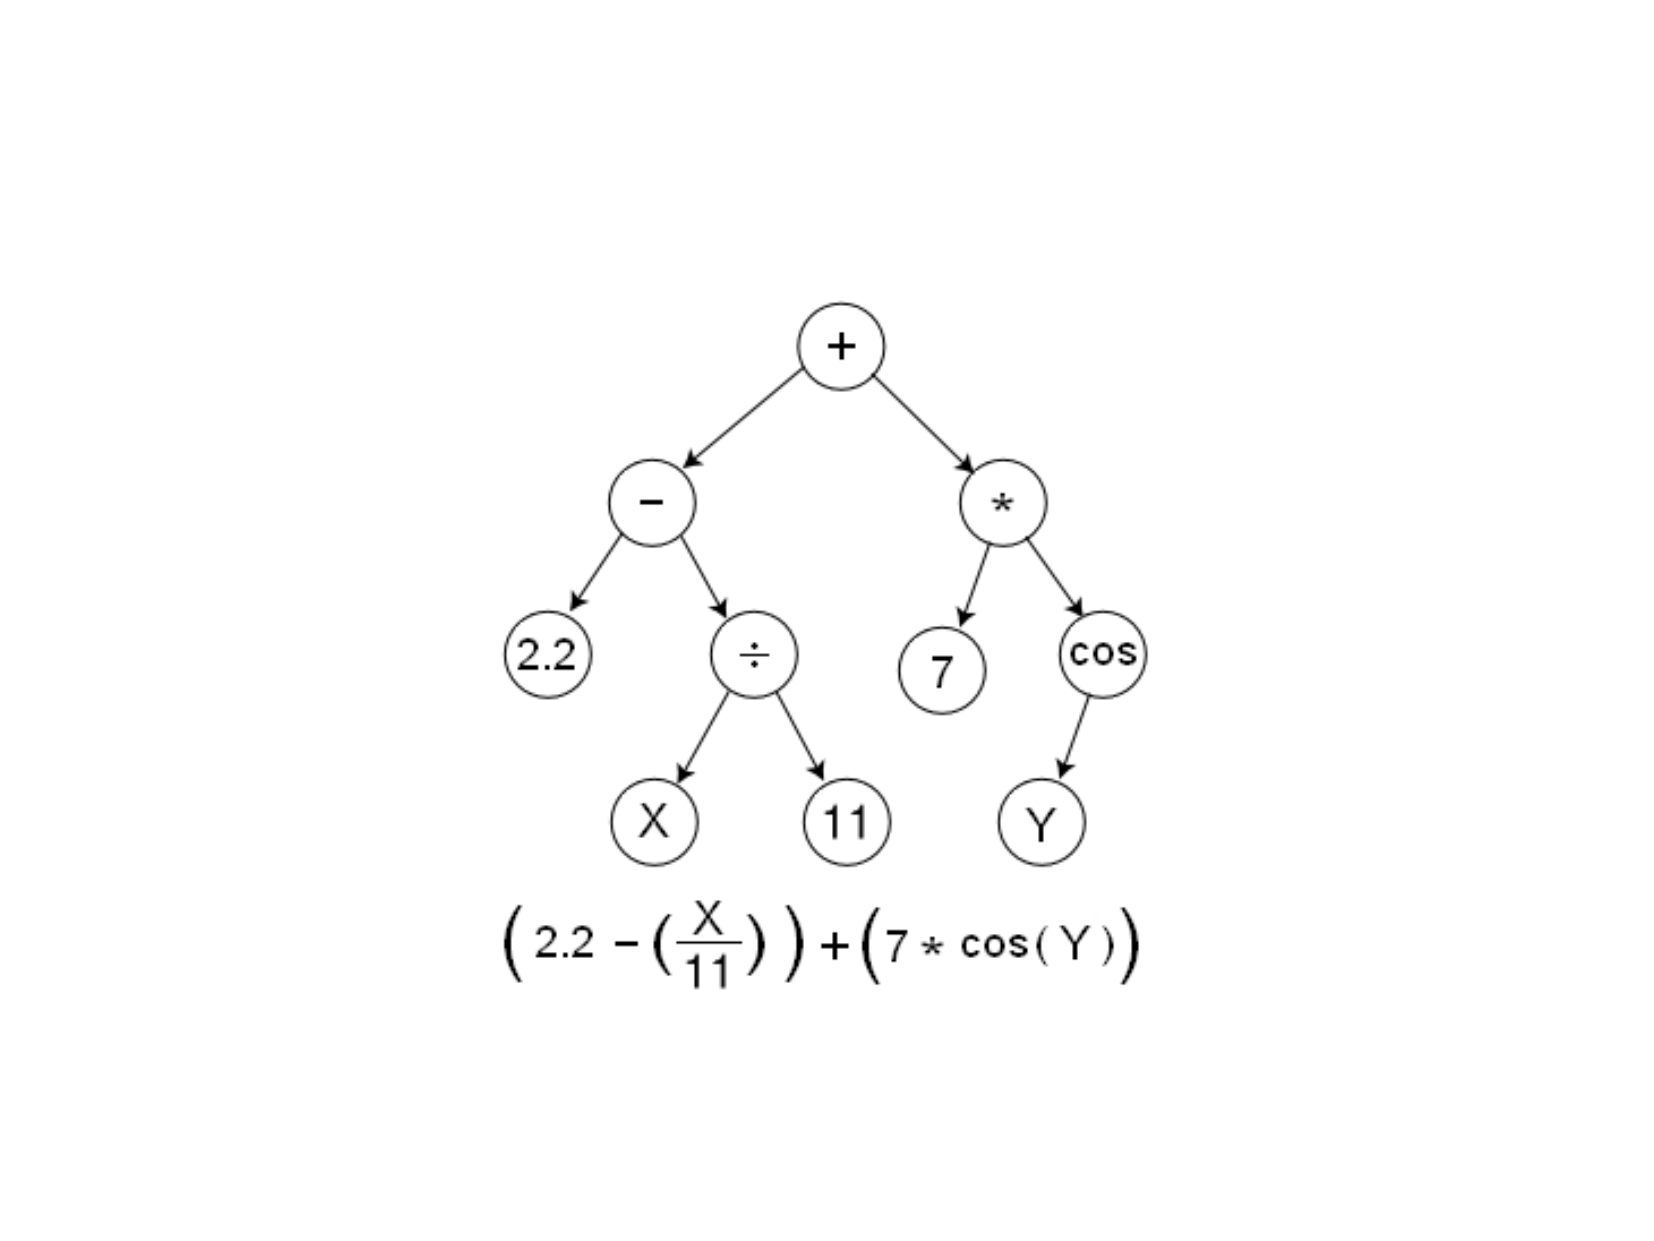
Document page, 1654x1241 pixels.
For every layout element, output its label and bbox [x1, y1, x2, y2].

picture [489, 290, 1164, 1010]
